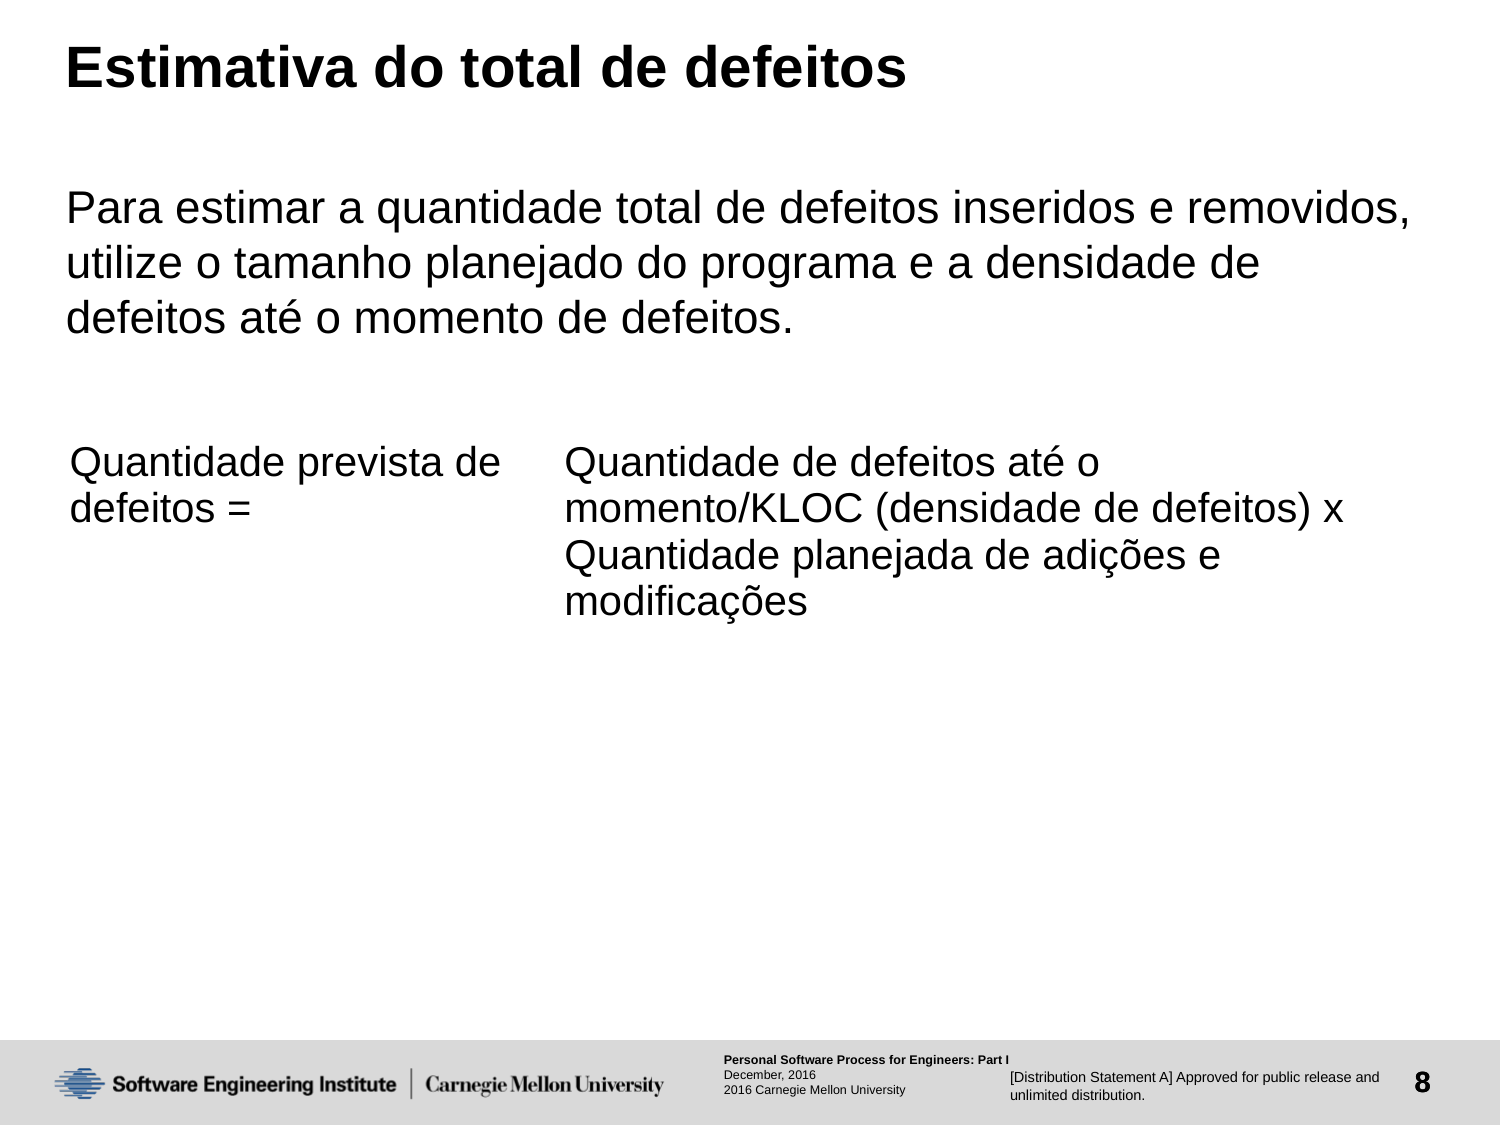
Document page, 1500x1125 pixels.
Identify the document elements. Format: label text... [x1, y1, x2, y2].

picture [46, 1061, 673, 1104]
title Estimativa do total de defeitos [65, 37, 1313, 148]
table_header Quantidade de defeitos até o momento/KLOC (densidade de defeitos) x Quantidade planejada de adições e modificações [564, 438, 1394, 624]
list Para estimar a quantidade total de defeitos inseridos e removidos, utilize o tamanho planejado do programa e a densidade de defeitos até o momento de defeitos. [65, 177, 1431, 402]
table_header Quantidade prevista de defeitos = [70, 438, 564, 624]
